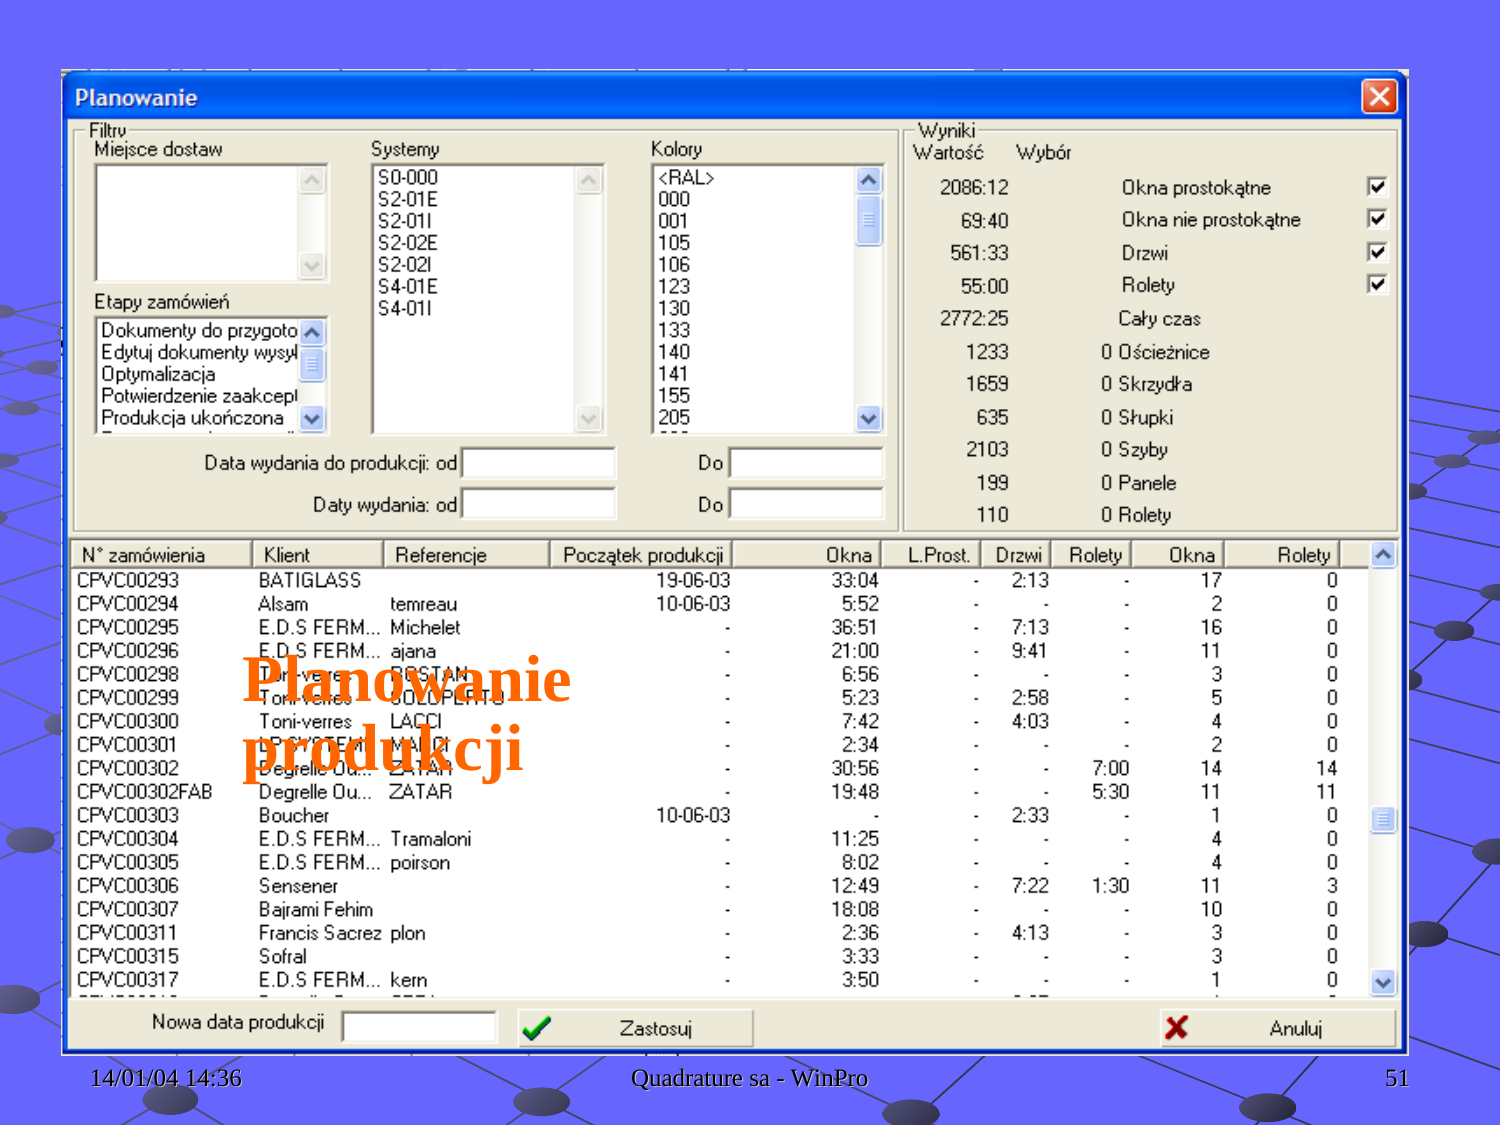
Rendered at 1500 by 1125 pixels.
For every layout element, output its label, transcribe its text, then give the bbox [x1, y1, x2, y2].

picture [61, 69, 1409, 1056]
text_box Planowanie produkcji [242, 646, 651, 784]
